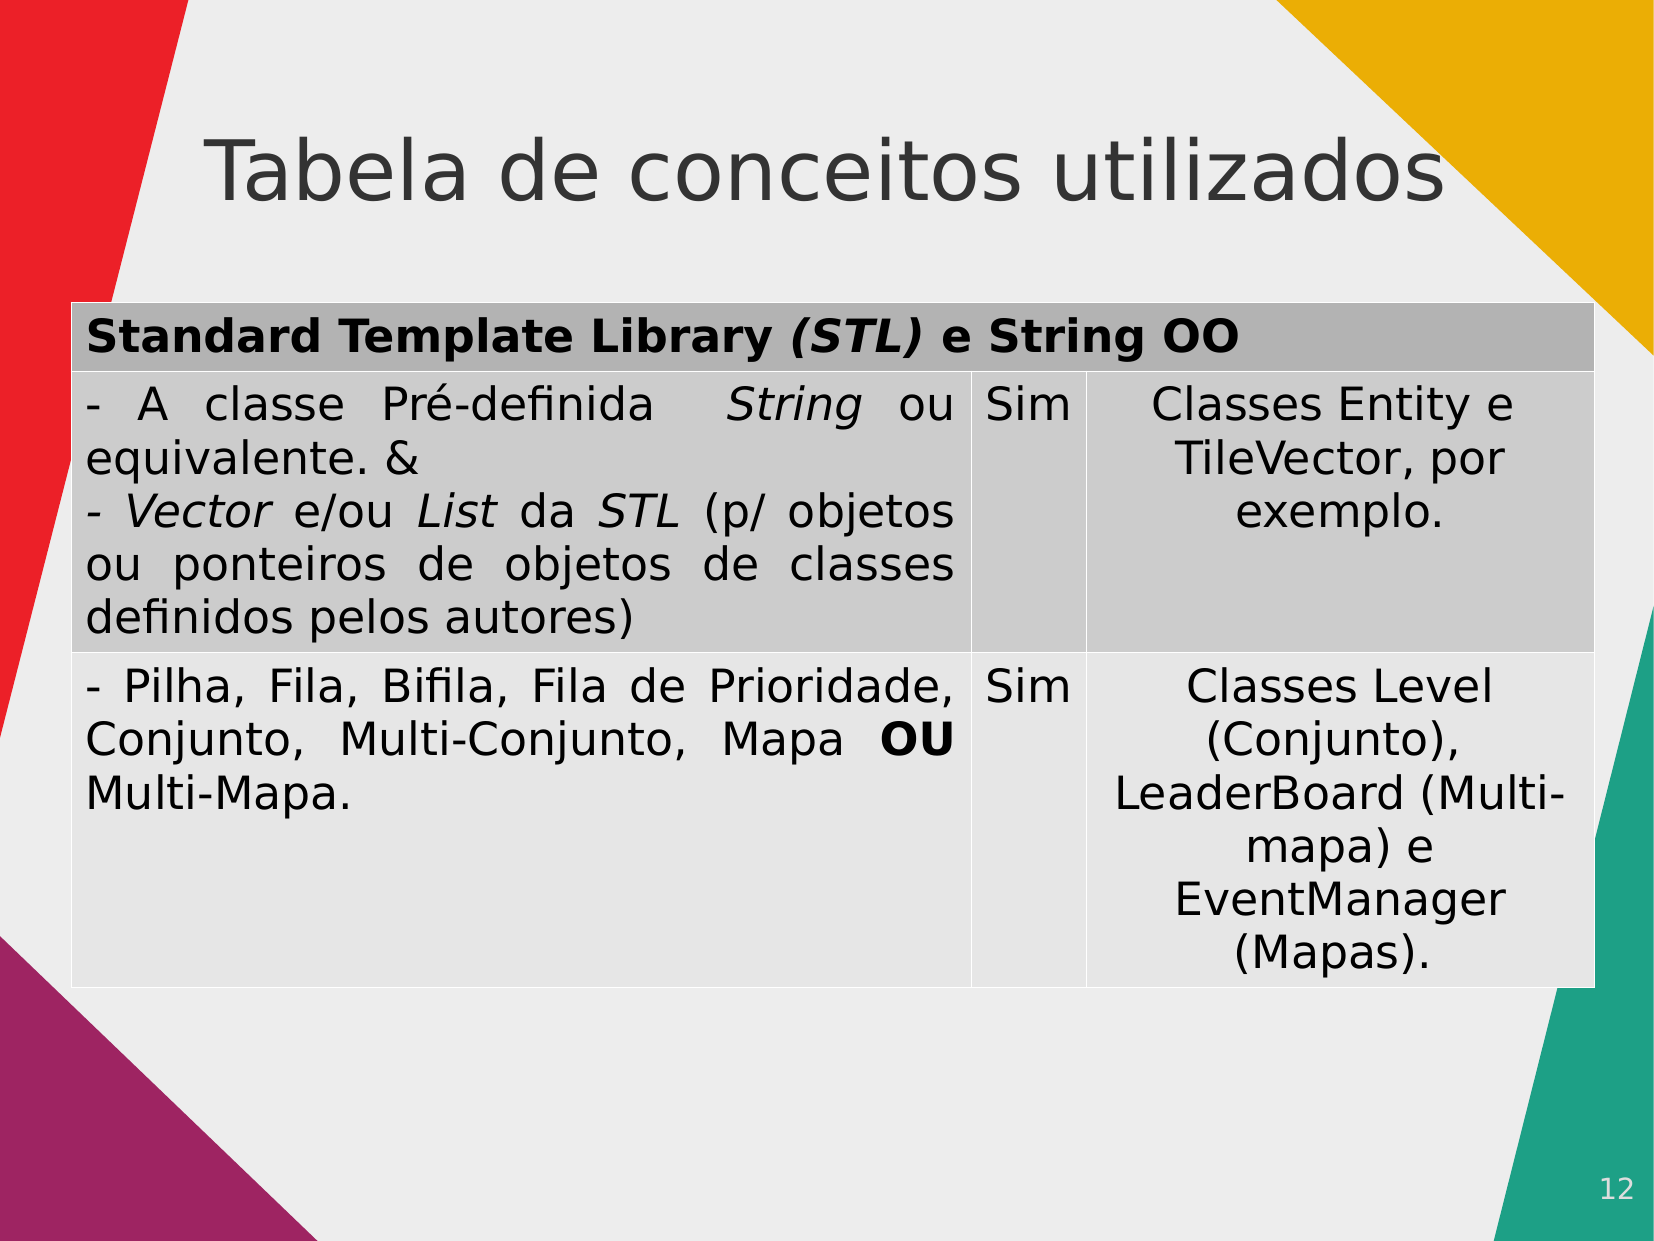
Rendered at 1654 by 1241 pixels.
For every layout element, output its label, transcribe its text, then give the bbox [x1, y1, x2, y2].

table_cell Sim [972, 653, 1086, 987]
table_header Standard Template Library (STL) e String OO [72, 303, 1594, 371]
table_cell - Pilha, Fila, Bifila, Fila de Prioridade, Conjunto, Multi-Conjunto, Mapa OU Multi-Mapa. [72, 653, 971, 987]
title Tabela de conceitos utilizados [114, 73, 1539, 271]
table_cell - A classe Pré-definida String ou equivalente. & - Vector e/ou List da STL (p/ objetos ou ponteiros de objetos de classes definidos pelos autores) [72, 372, 971, 652]
table_cell Sim [972, 372, 1086, 652]
table_cell Classes Level (Conjunto), LeaderBoard (Multi-mapa) e EventManager (Mapas). [1087, 653, 1594, 987]
table_cell Classes Entity e TileVector, por exemplo. [1087, 372, 1594, 652]
